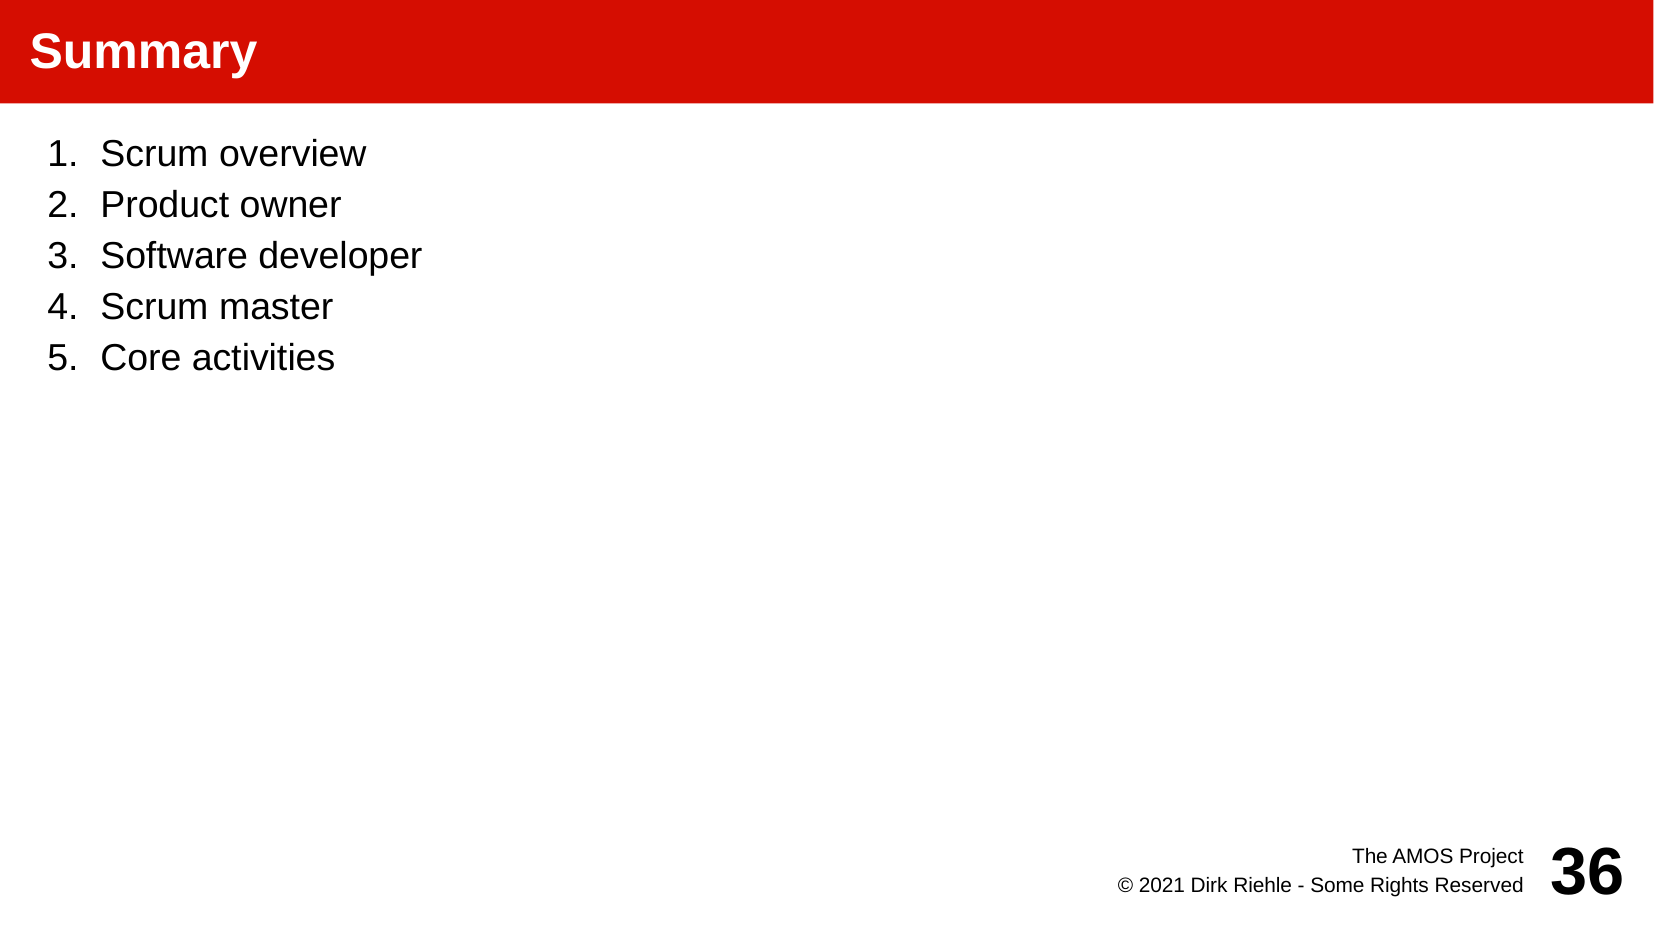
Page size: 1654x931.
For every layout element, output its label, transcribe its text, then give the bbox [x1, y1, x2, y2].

title Summary [0, 0, 1654, 104]
list Scrum overview Product owner Software developer Scrum master Core activities [29, 132, 1625, 813]
